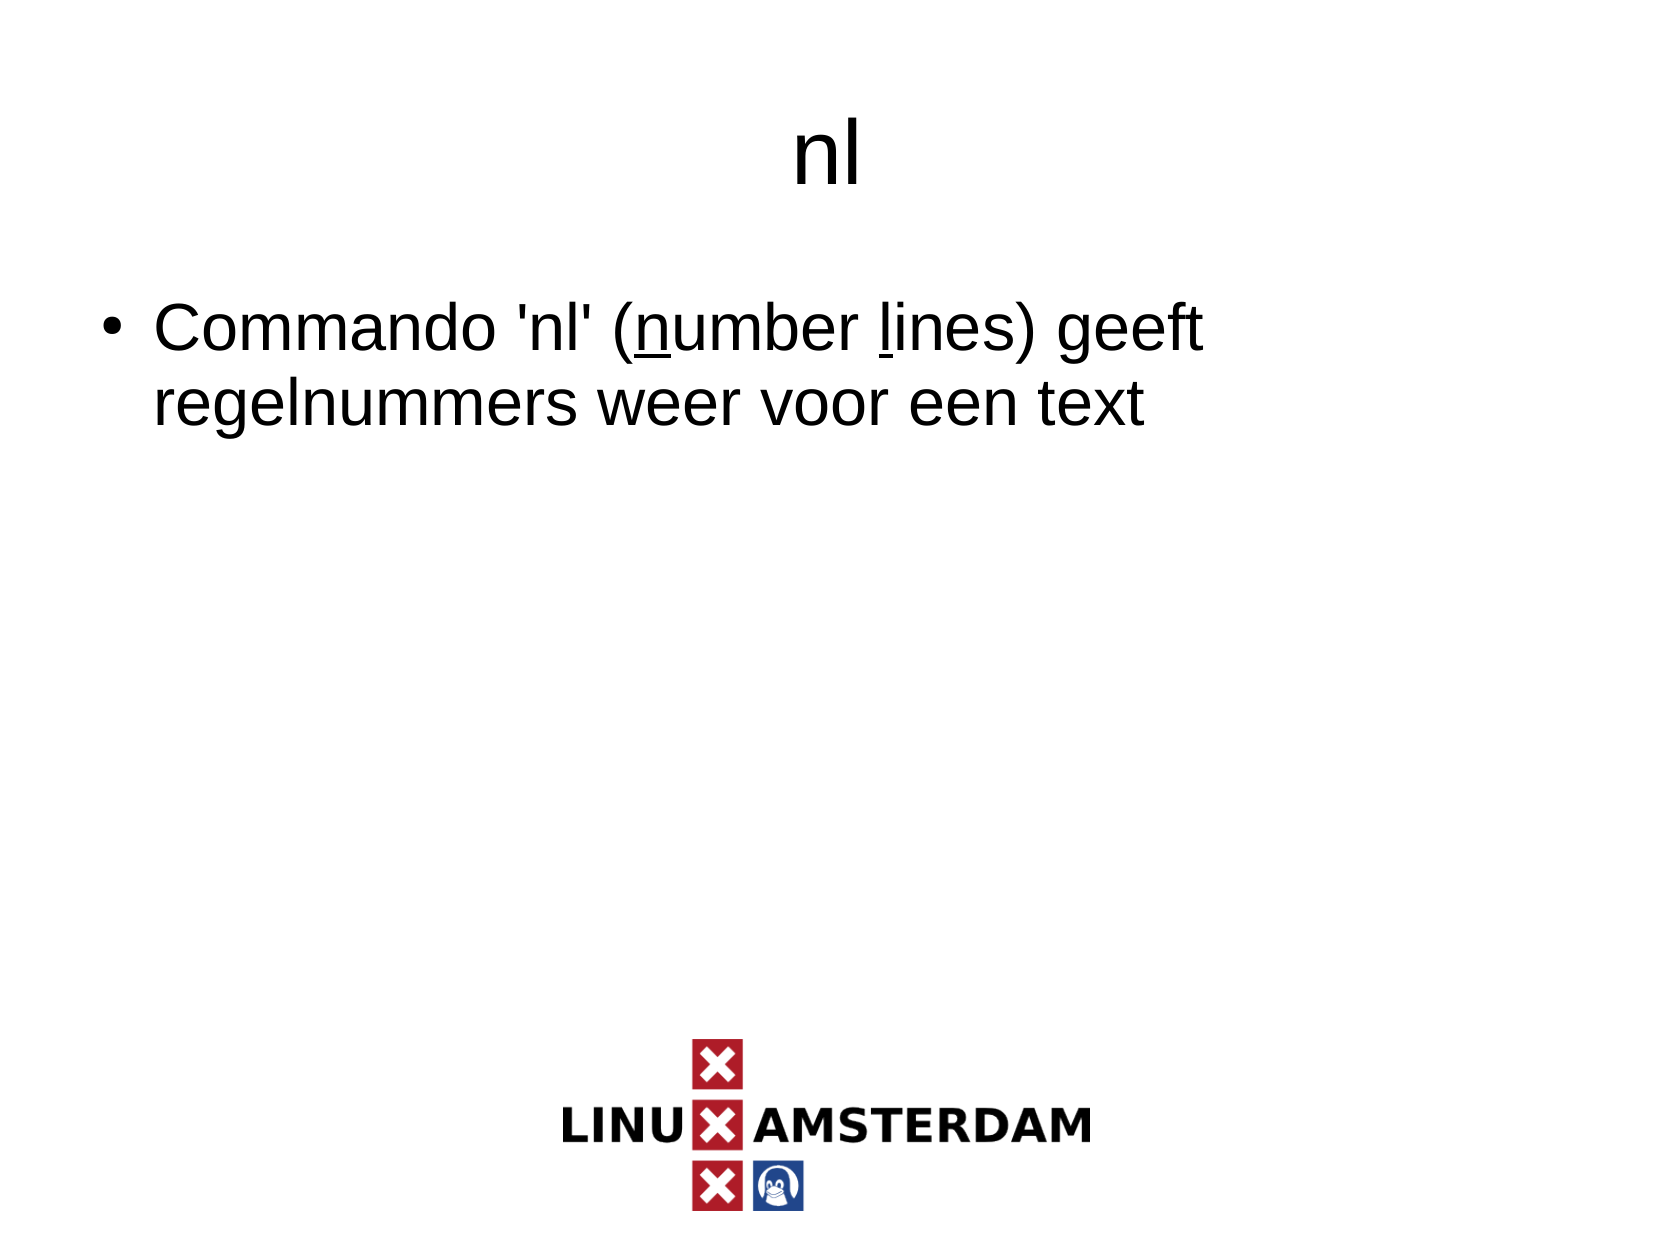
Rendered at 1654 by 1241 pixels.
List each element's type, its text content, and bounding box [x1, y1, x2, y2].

picture [563, 1039, 1090, 1211]
list Commando 'nl' (number lines) geeft regelnummers weer voor een text [82, 290, 1571, 1010]
title nl [82, 49, 1571, 257]
